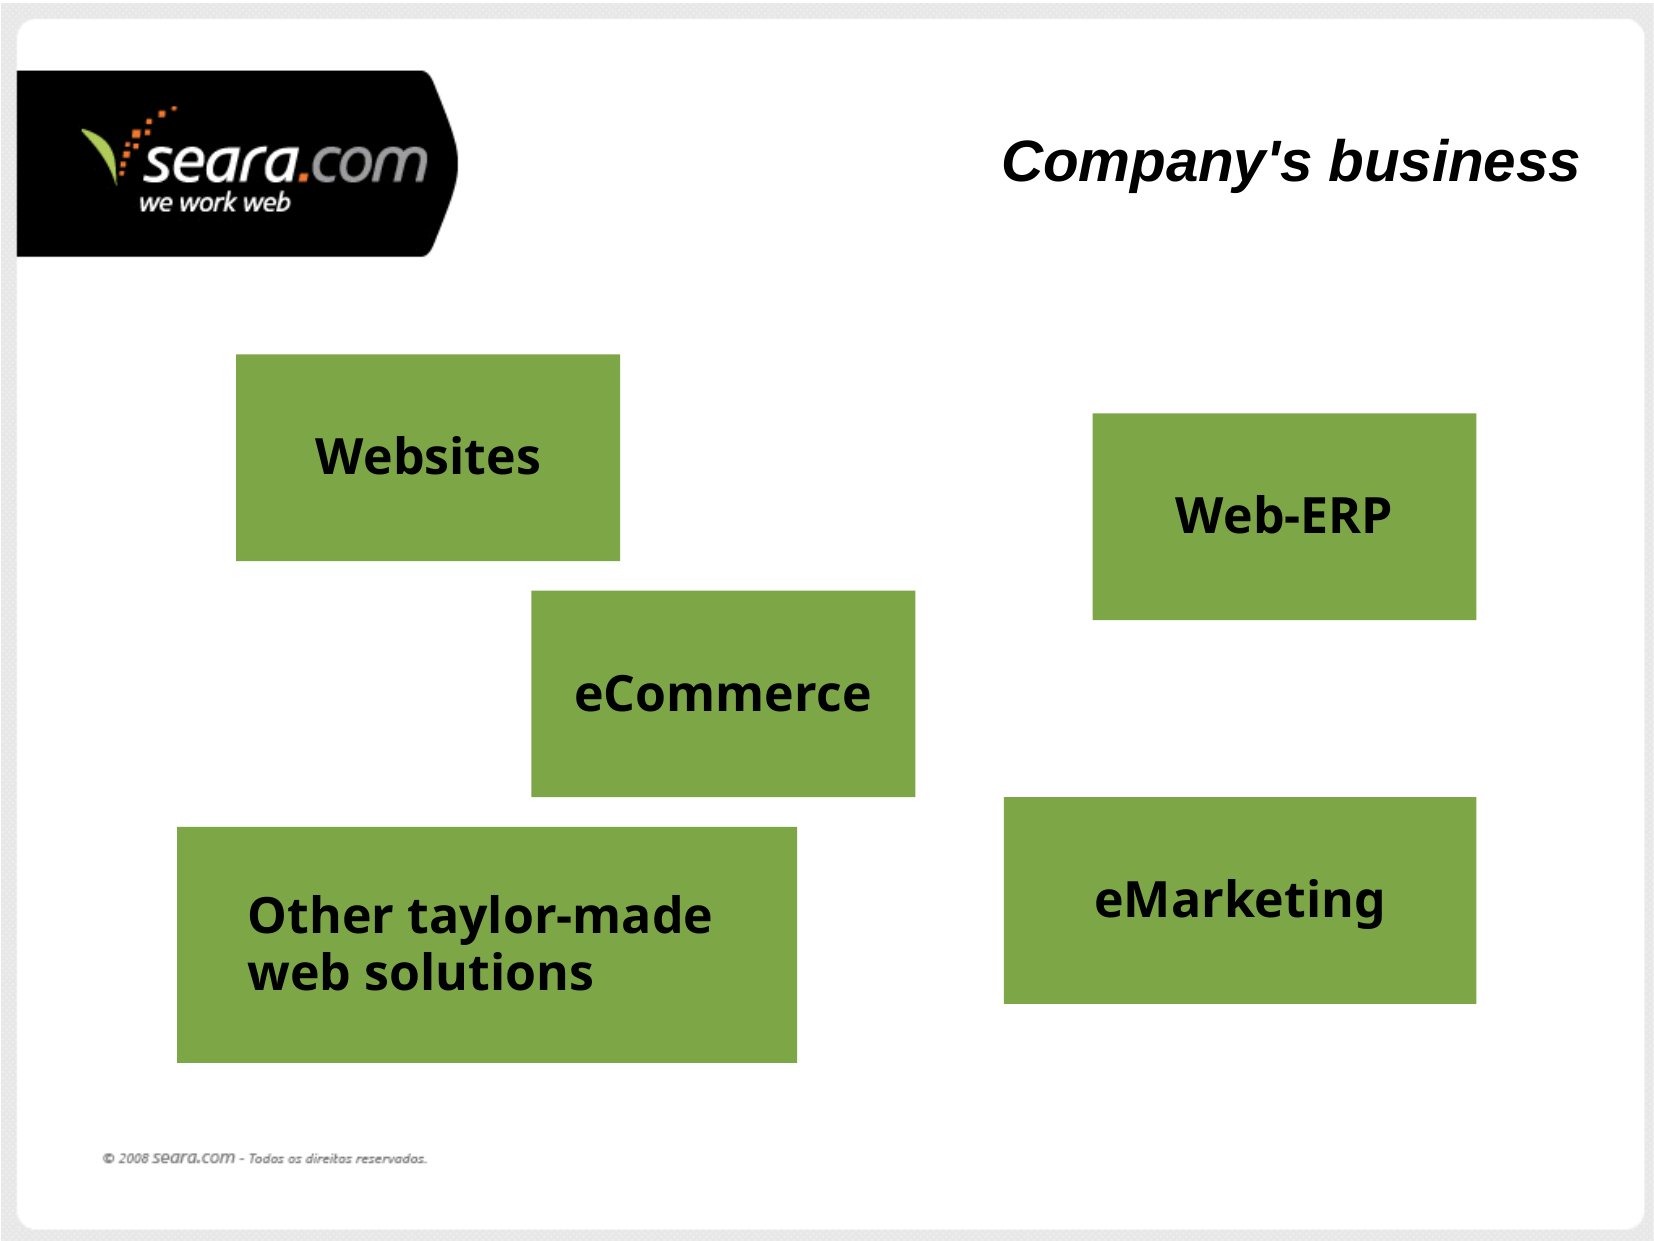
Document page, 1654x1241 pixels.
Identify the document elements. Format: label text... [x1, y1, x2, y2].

text_box eMarketing [1003, 797, 1477, 1004]
text_box Websites [236, 354, 621, 562]
text_box Other taylor-made web solutions [177, 826, 798, 1063]
title Company's business [531, 89, 1582, 237]
text_box Web-ERP [1092, 413, 1477, 621]
text_box eCommerce [531, 590, 916, 798]
